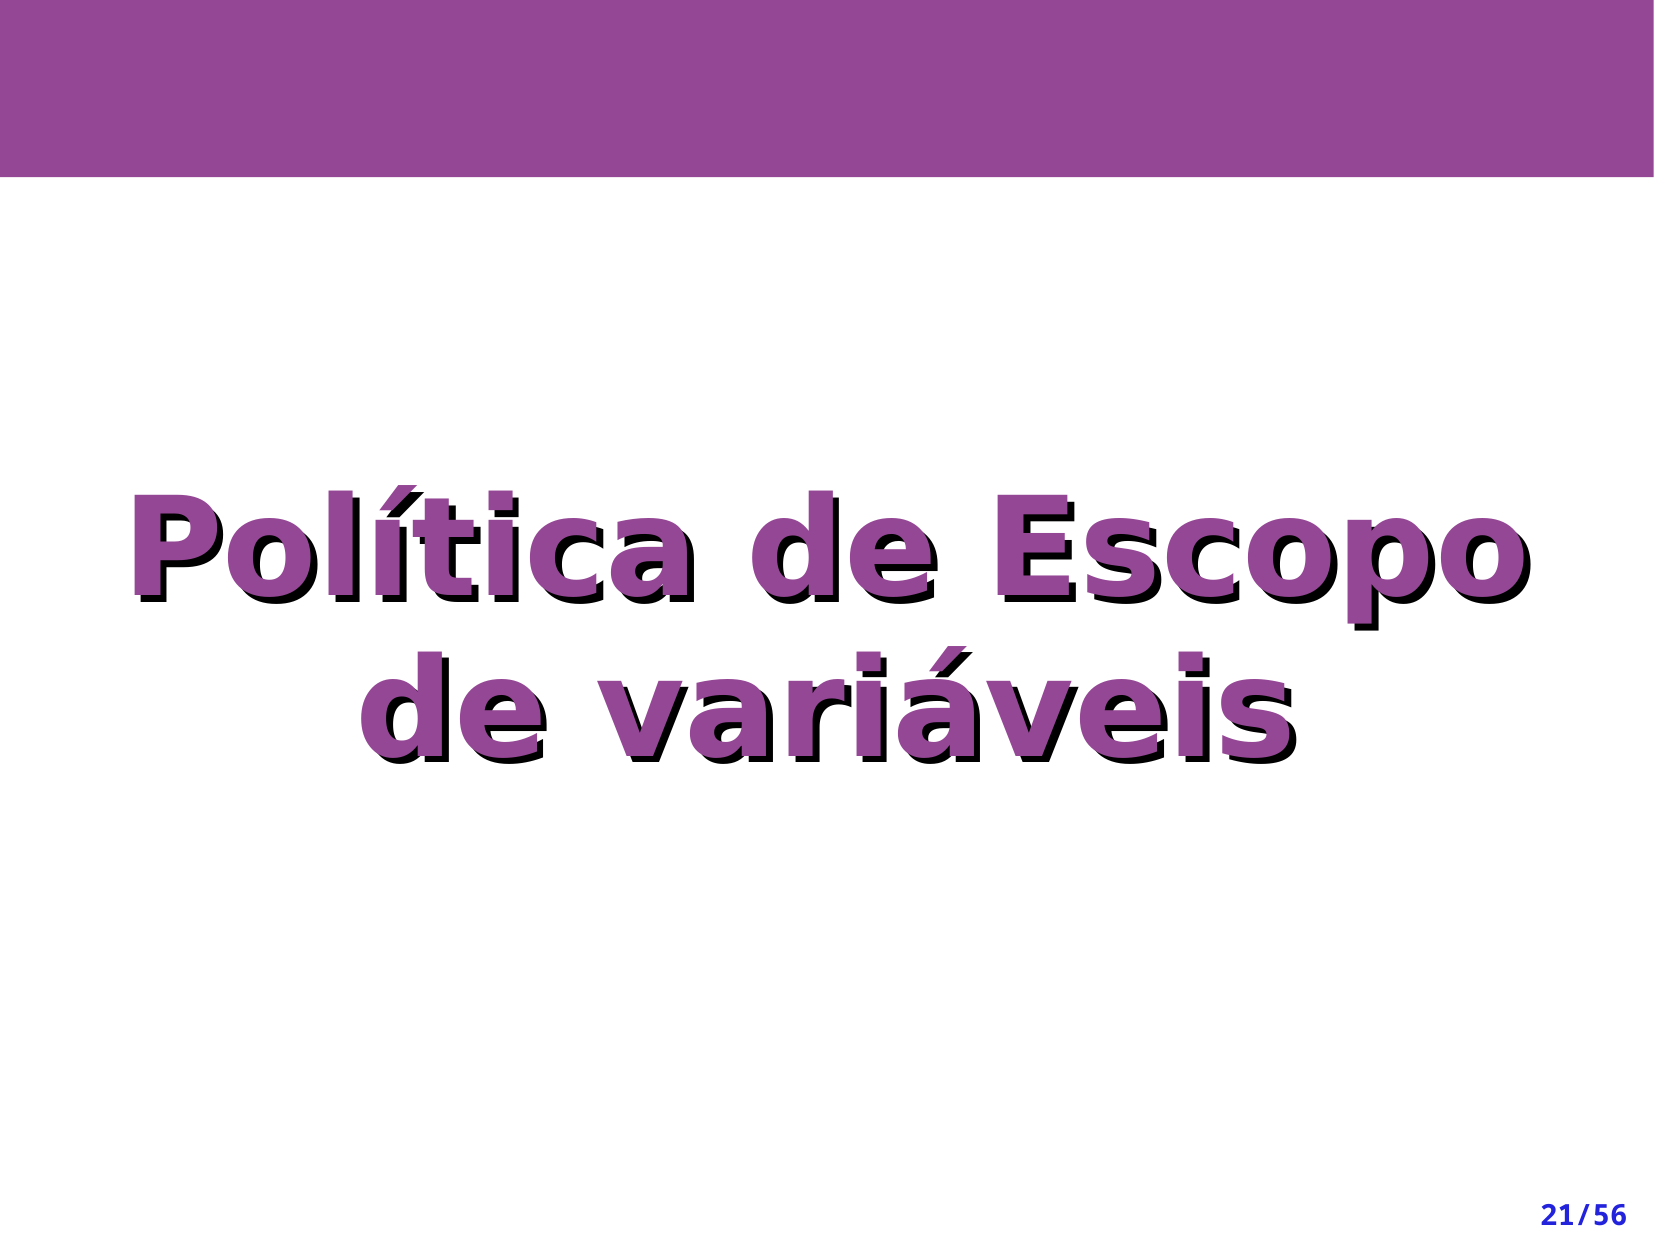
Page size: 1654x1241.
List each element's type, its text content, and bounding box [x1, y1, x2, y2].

text_box Política de Escopo de variáveis [107, 460, 1547, 797]
